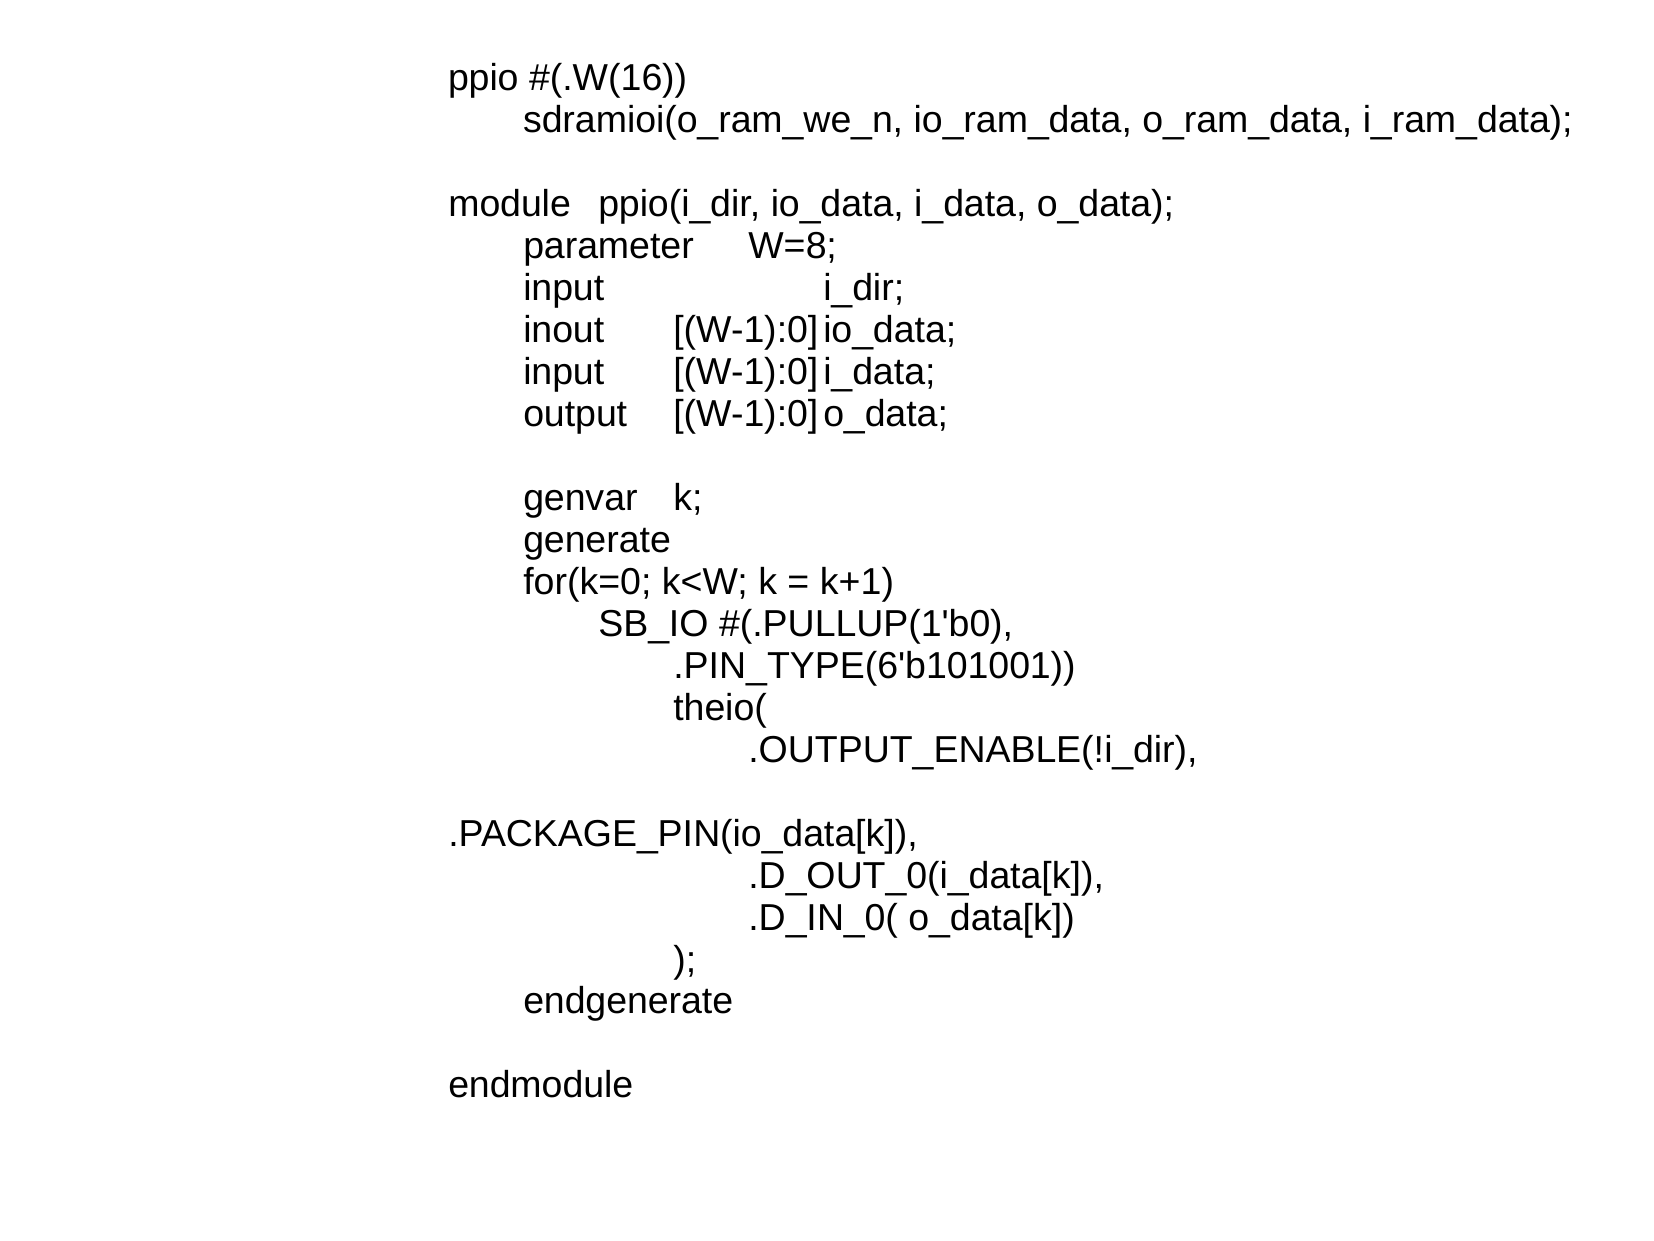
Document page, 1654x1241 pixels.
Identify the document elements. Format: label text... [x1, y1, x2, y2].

text_box module ppio(i_dir, io_data, i_data, o_data); parameter W=8; input i_dir; inout [(W-1):0] io_data; input [(W-1):0] i_data; output [(W-1):0] o_data; genvar k; generate for(k=0; k<W; k = k+1) SB_IO #(.PULLUP(1'b0), .PIN_TYPE(6'b101001)) theio( .OUTPUT_ENABLE(!i_dir), .PACKAGE_PIN(io_data[k]), .D_OUT_0(i_data[k]), .D_IN_0( o_data[k]) ); endgenerate endmodule [433, 174, 1234, 1072]
text_box ppio #(.W(16)) sdramioi(o_ram_we_n, io_ram_data, o_ram_data, i_ram_data); [358, 48, 1588, 148]
